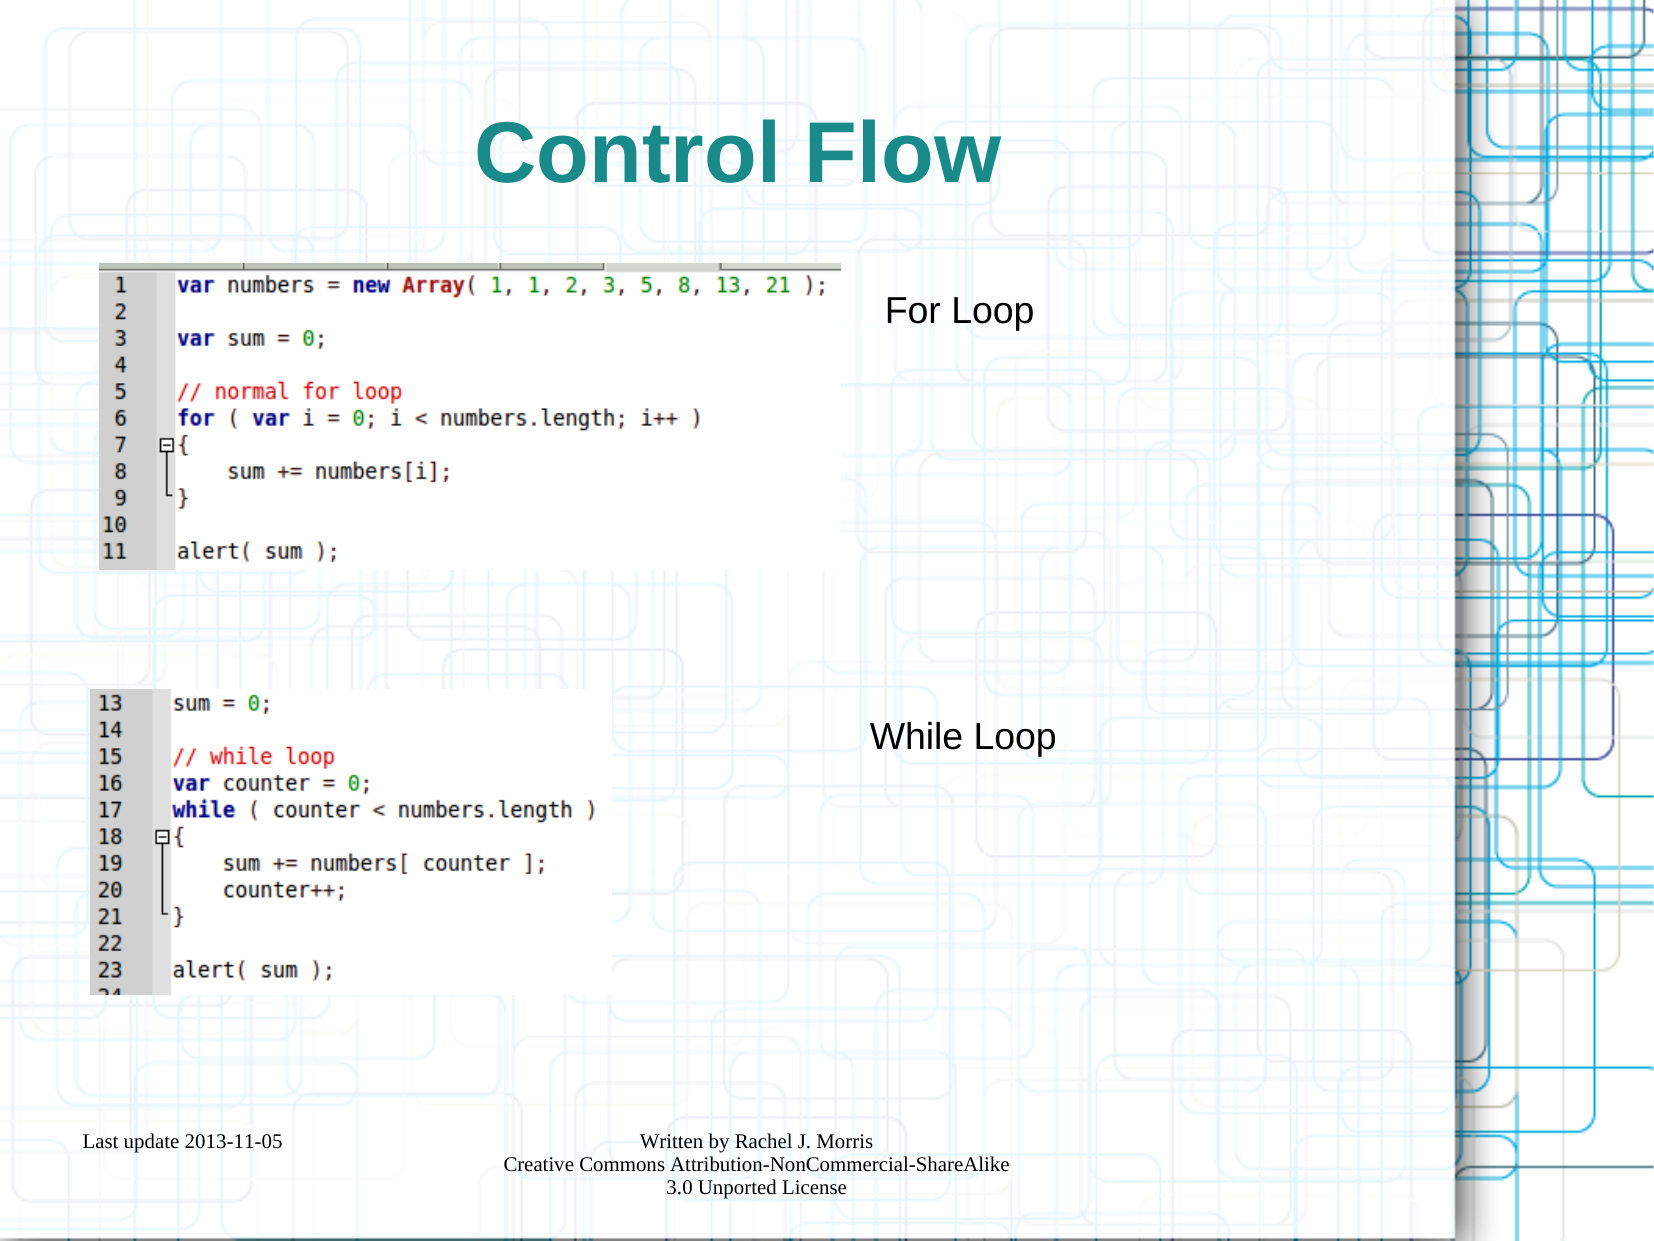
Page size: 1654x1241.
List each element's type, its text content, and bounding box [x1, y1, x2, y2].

picture [0, 0, 1654, 1241]
text_box While Loop [855, 708, 1366, 766]
title Control Flow [59, 49, 1418, 257]
text_box For Loop [870, 281, 1381, 339]
